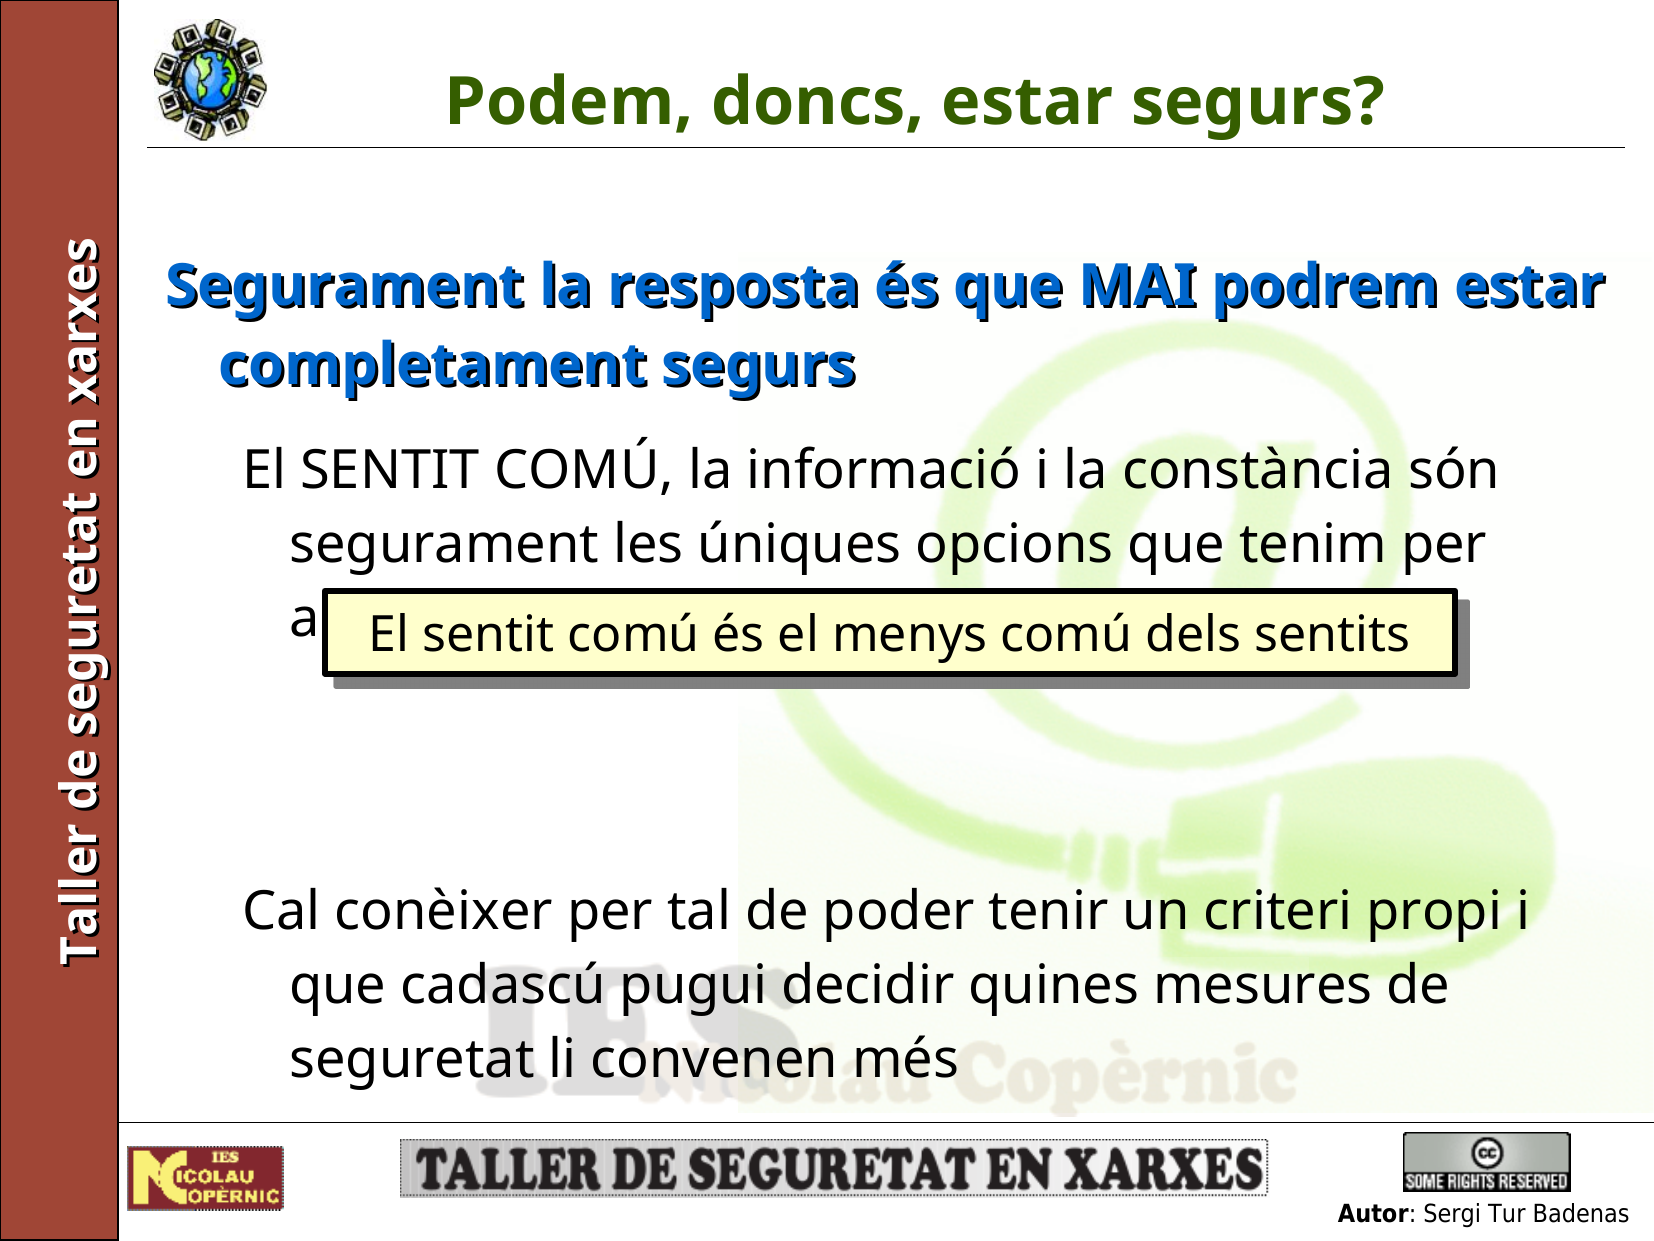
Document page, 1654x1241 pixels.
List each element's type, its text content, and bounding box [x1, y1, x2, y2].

picture [466, 252, 1654, 1117]
picture [1403, 1132, 1571, 1192]
picture [154, 19, 268, 142]
picture [400, 1139, 1270, 1198]
title Podem, doncs, estar segurs? [171, 56, 1654, 141]
list Segurament la resposta és que MAI podrem estar completament segurs El SENTIT COMÚ, la informació i la constància són segurament les úniques opcions que tenim per apropar-nos a l'ideal de seguretat Cal conèixer per tal de poder tenir un criteri propi i que cadascú pugui decidir quines mesures de seguretat li convenen més [147, 242, 1636, 1078]
picture [127, 1146, 284, 1211]
text_box El sentit comú és el menys comú dels sentits [324, 590, 1456, 656]
